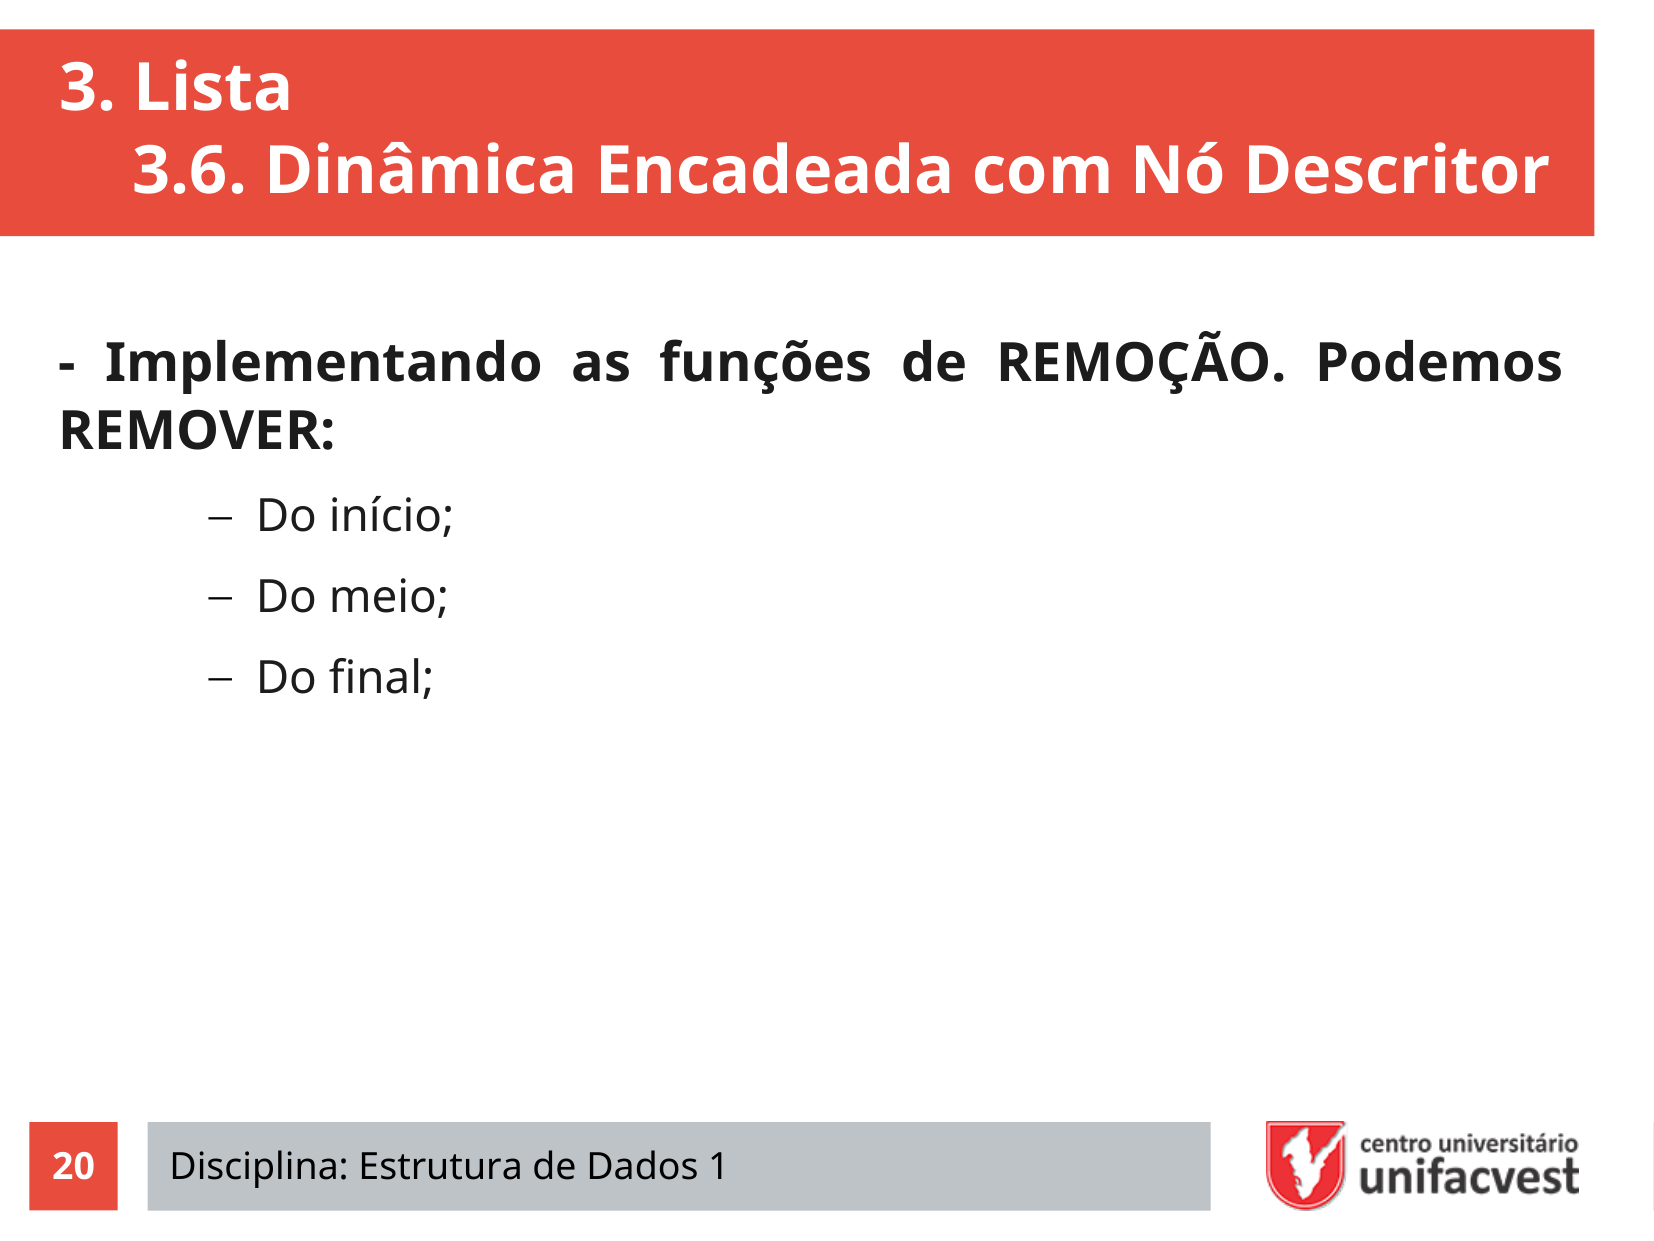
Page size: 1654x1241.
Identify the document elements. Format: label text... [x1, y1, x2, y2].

picture [1266, 1121, 1579, 1211]
text_box [1238, 1120, 1654, 1212]
list - Implementando as funções de REMOÇÃO. Podemos REMOVER: Do início; Do meio; Do final; [59, 324, 1566, 1093]
text_box Disciplina: Estrutura de Dados 1 [154, 1132, 1205, 1196]
title 3. Lista 3.6. Dinâmica Encadeada com Nó Descritor [59, 59, 1595, 207]
